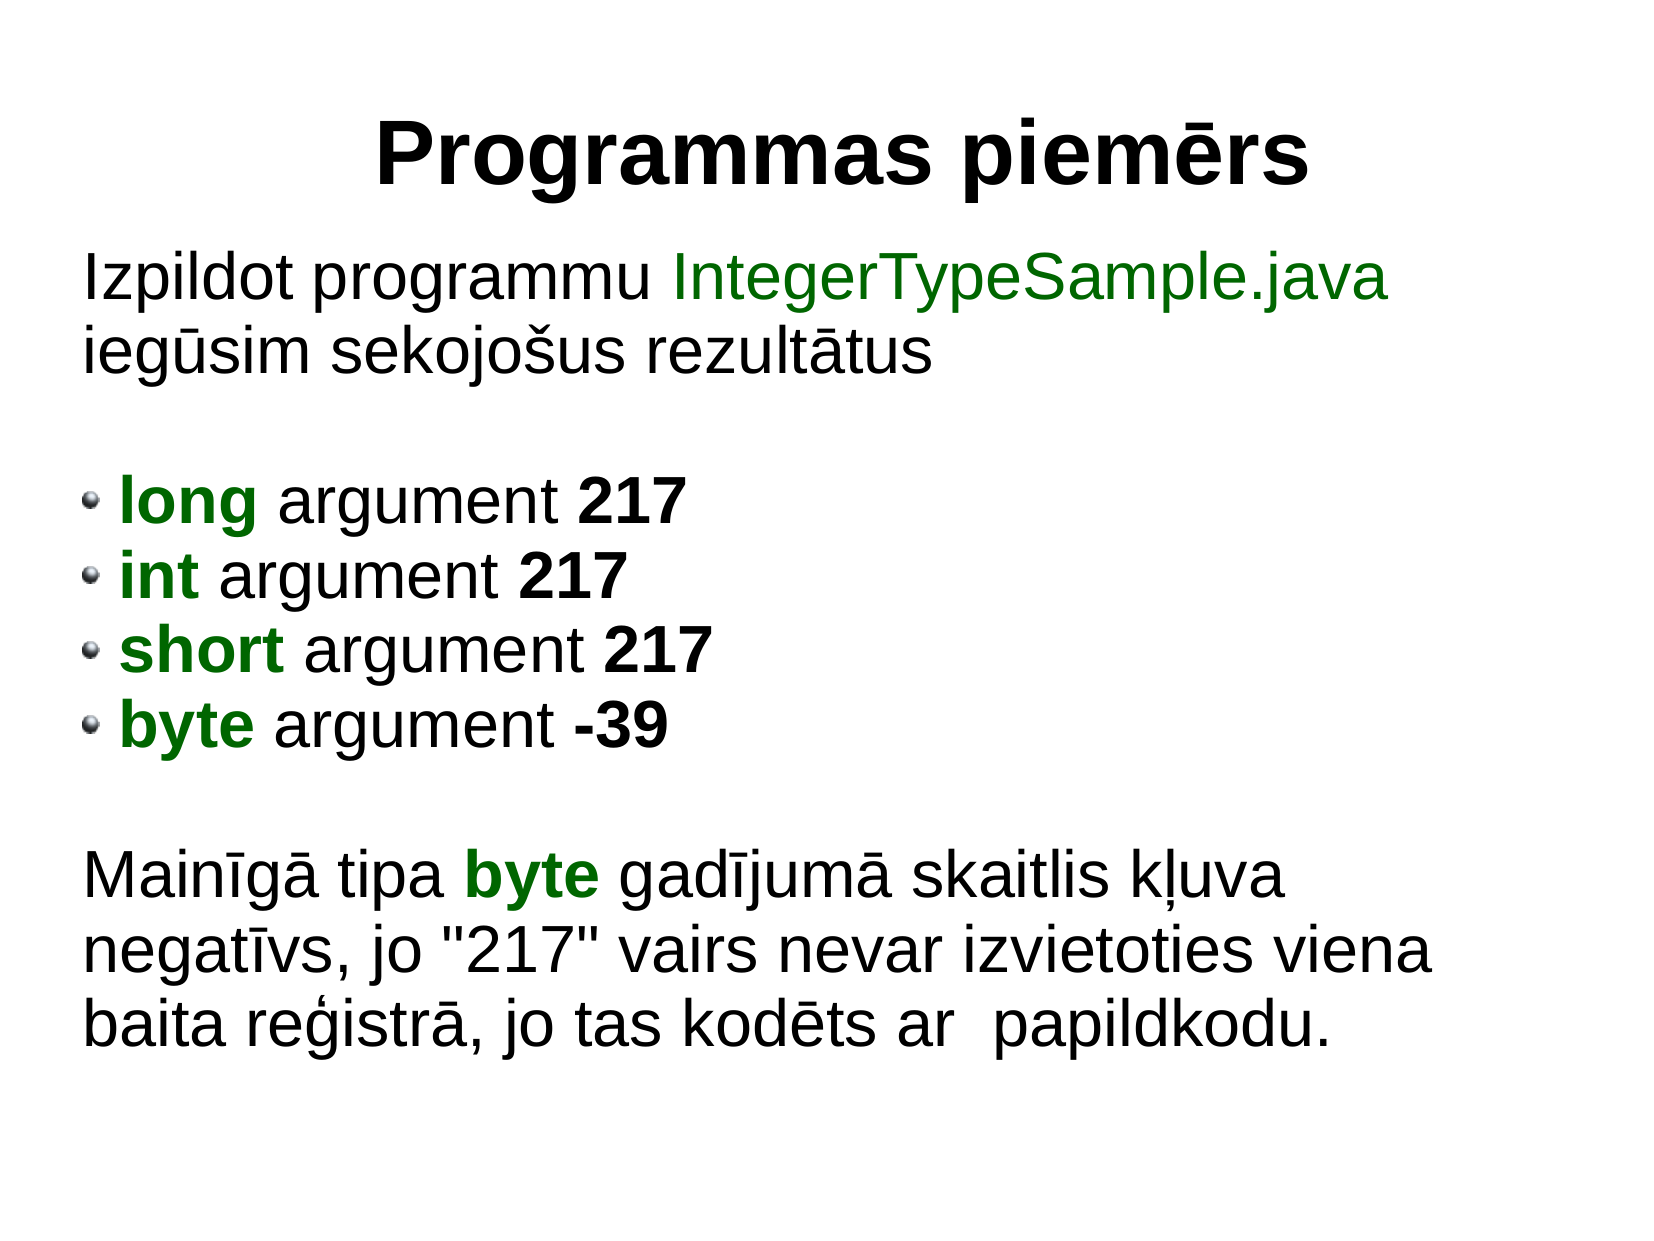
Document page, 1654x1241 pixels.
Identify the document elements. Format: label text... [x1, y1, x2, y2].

title Programmas piemērs [82, 49, 1571, 257]
subtitle Izpildot programmu IntegerTypeSample.java iegūsim sekojošus rezultātus long argument 217 int argument 217 short argument 217 byte argument -39 Mainīgā tipa byte gadījumā skaitlis kļuva negatīvs, jo "217" vairs nevar izvietoties viena baita reģistrā, jo tas kodēts ar papildkodu. [82, 238, 1538, 1062]
